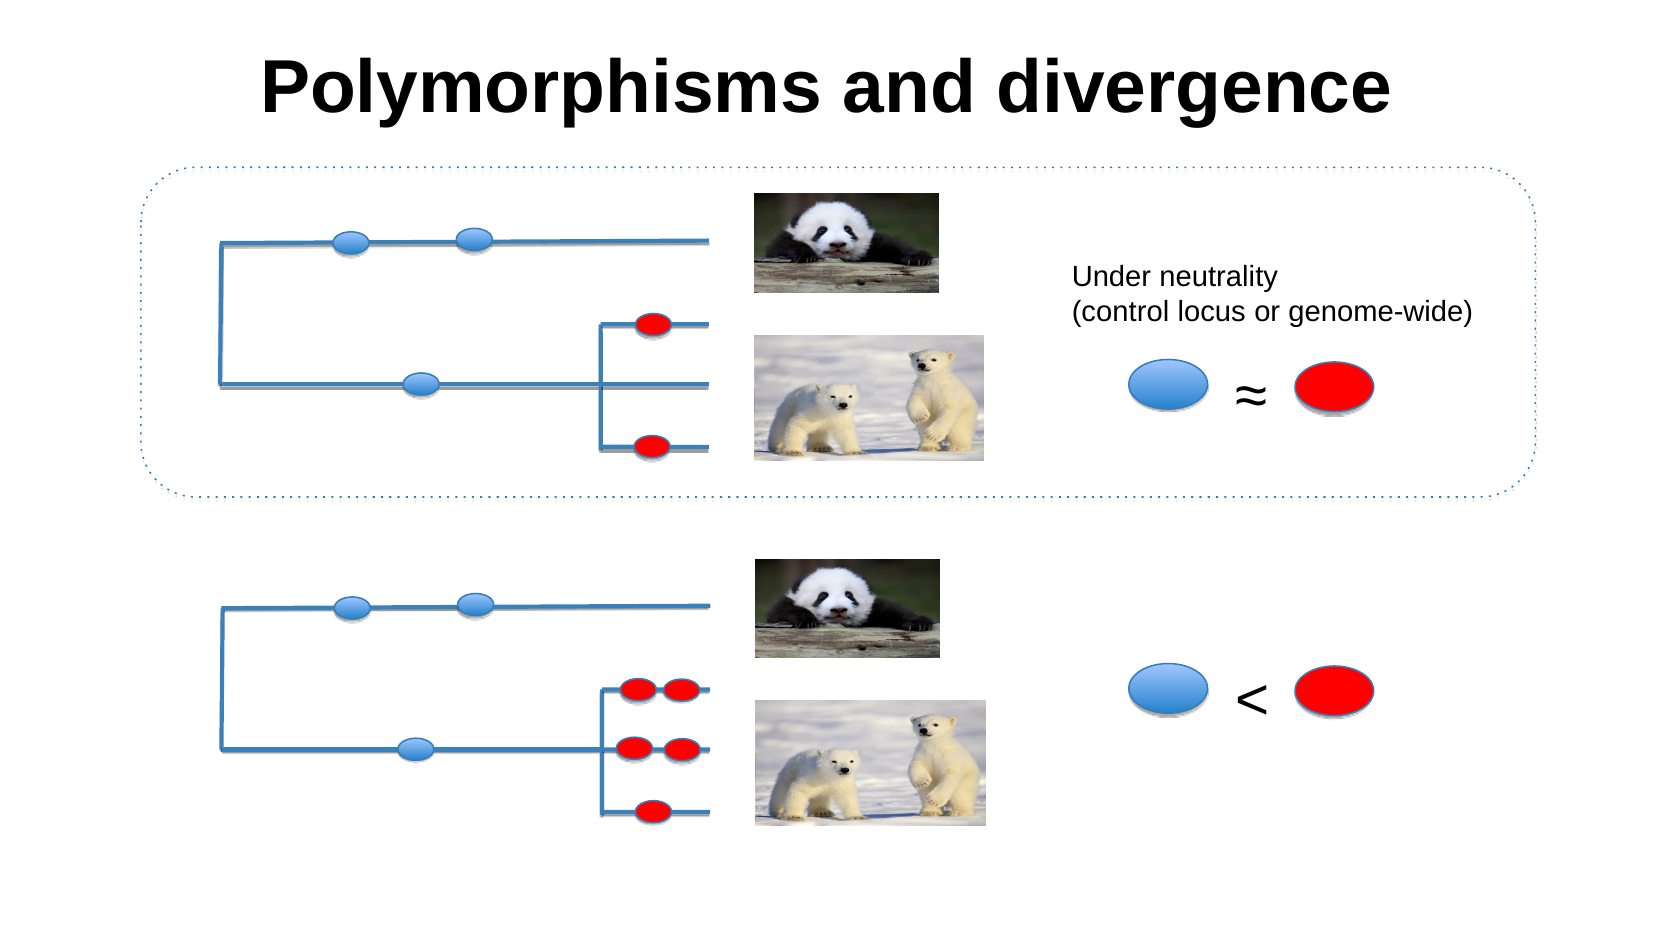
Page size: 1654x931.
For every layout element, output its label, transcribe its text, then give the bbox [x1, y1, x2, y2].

text_box [635, 313, 672, 336]
text_box [1295, 361, 1374, 412]
text_box [616, 737, 653, 760]
text_box [334, 596, 371, 620]
text_box Under neutrality (control locus or genome-wide) [1057, 250, 1489, 336]
text_box [332, 231, 369, 254]
picture [755, 559, 940, 658]
text_box < [1220, 653, 1285, 739]
text_box [397, 738, 434, 761]
text_box [1128, 663, 1208, 714]
text_box [664, 738, 701, 761]
text_box [635, 800, 672, 823]
text_box [620, 678, 657, 701]
text_box [663, 679, 700, 702]
text_box [456, 228, 493, 251]
text_box [457, 593, 494, 616]
picture [755, 700, 986, 826]
picture [754, 335, 984, 461]
text_box [1128, 359, 1208, 410]
text_box [634, 435, 671, 458]
text_box [403, 372, 440, 396]
picture [754, 193, 939, 293]
text_box ≈ [1220, 349, 1283, 435]
text_box [1295, 665, 1374, 716]
title Polymorphisms and divergence [82, 5, 1571, 161]
